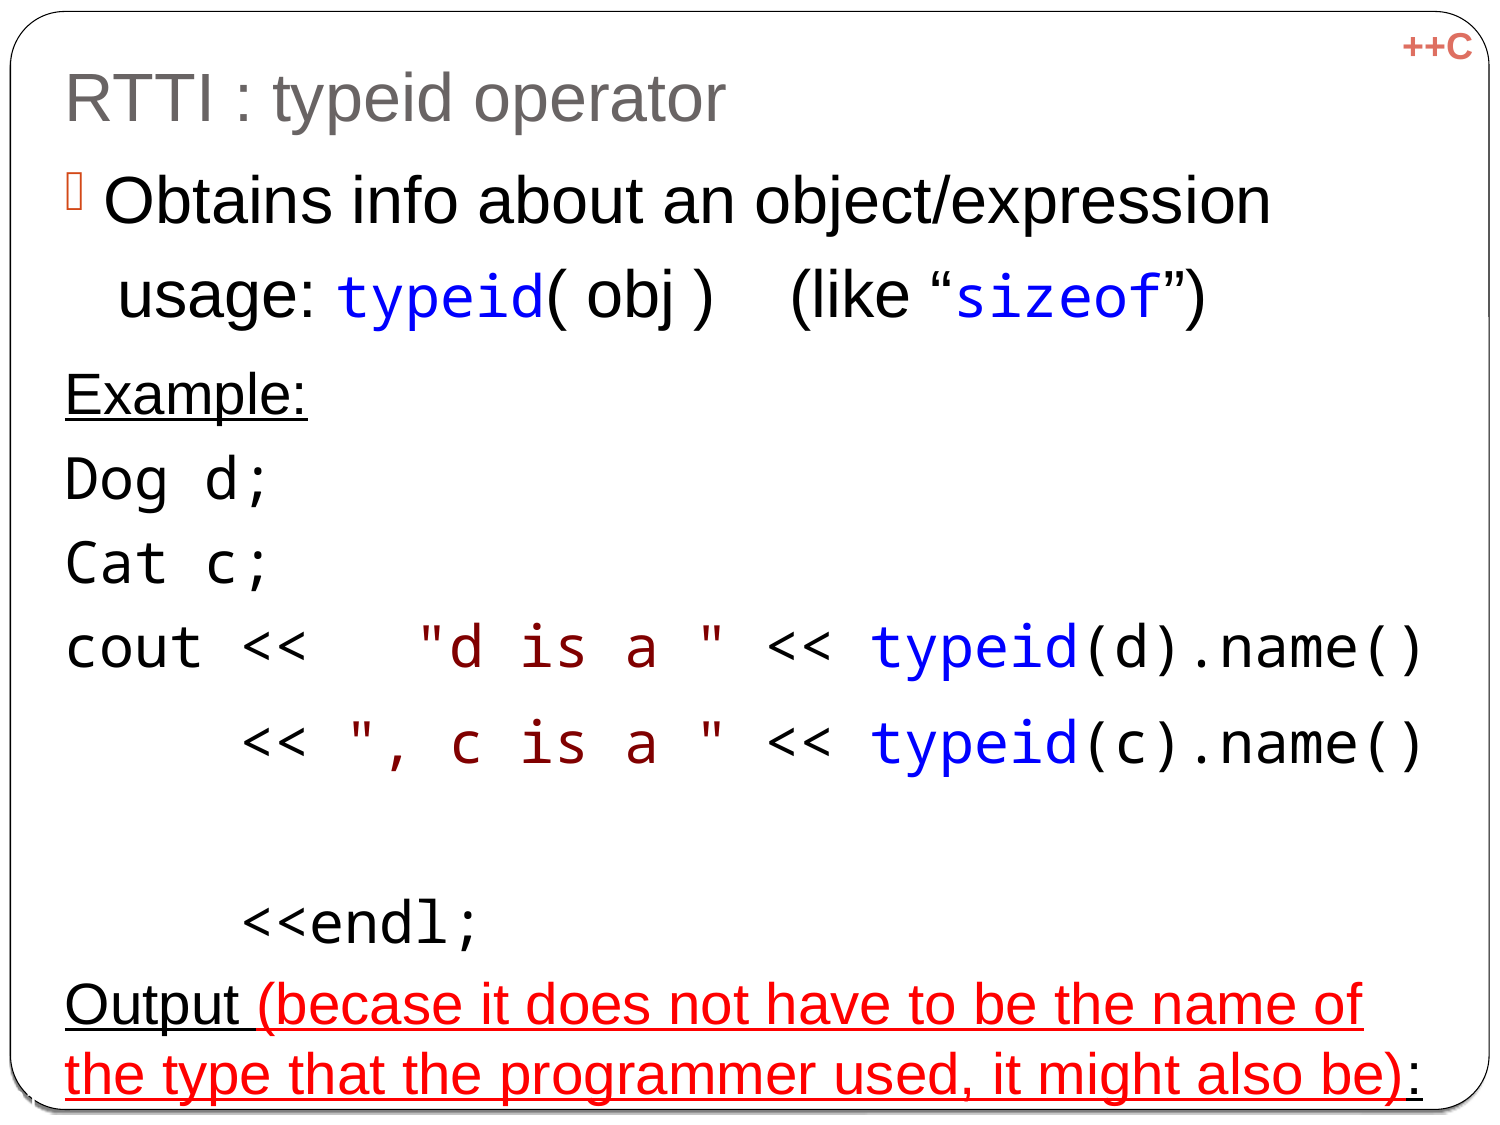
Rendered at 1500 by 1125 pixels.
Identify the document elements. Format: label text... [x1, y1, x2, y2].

list Obtains info about an object/expression usage: typeid( obj ) (like “sizeof”) Example: Dog d; Cat c; cout << "d is a " << typeid(d).name() << ", c is a " << typeid(c).name() <<endl; Output (becase it does not have to be the name of the type that the programmer used, it might also be): d is a 3Dog, c is a 3Cat [50, 149, 1450, 1088]
title RTTI : typeid operator [50, 45, 1450, 149]
slide_number <number> [0, 1074, 50, 1125]
